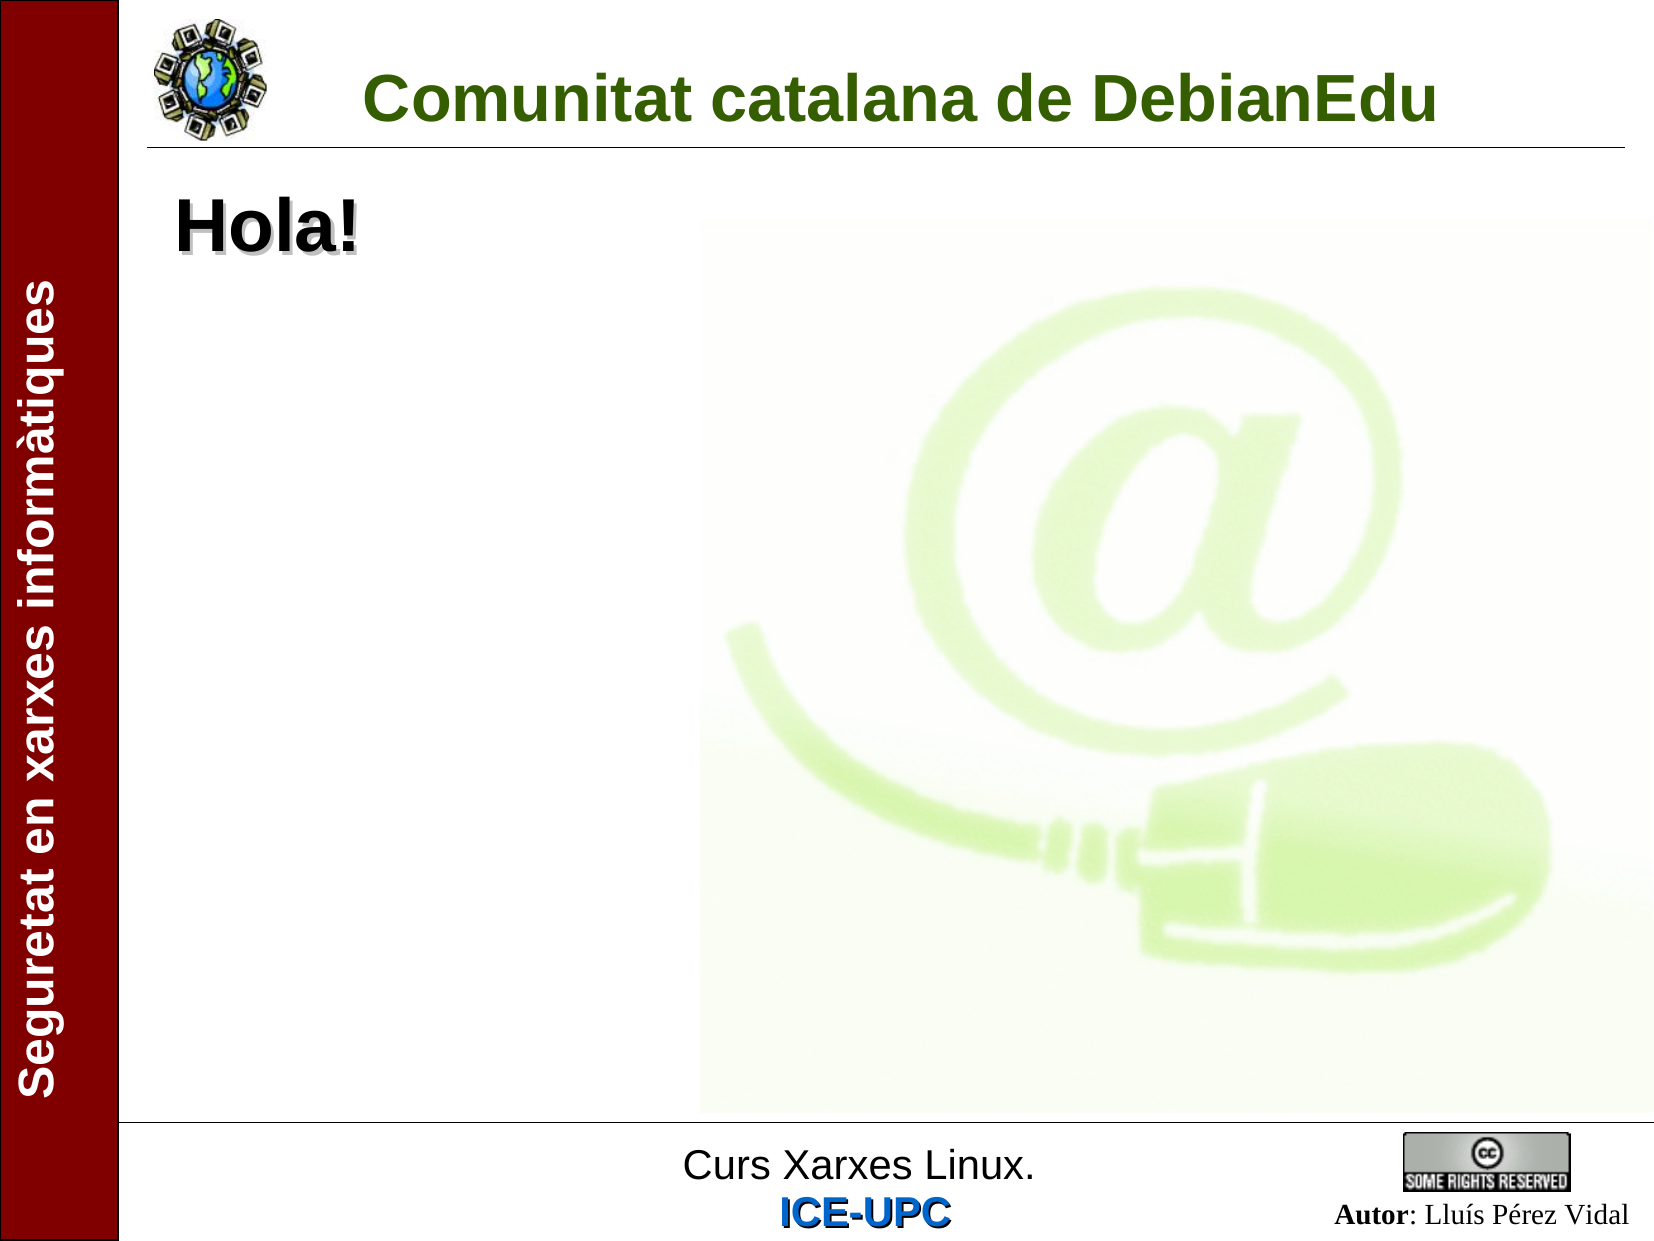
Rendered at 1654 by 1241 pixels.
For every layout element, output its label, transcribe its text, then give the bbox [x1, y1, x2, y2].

picture [1403, 1132, 1571, 1192]
title Comunitat catalana de DebianEdu [129, 49, 1619, 148]
picture [154, 19, 268, 49]
list Hola! [156, 183, 1631, 1093]
picture [700, 217, 1654, 1113]
